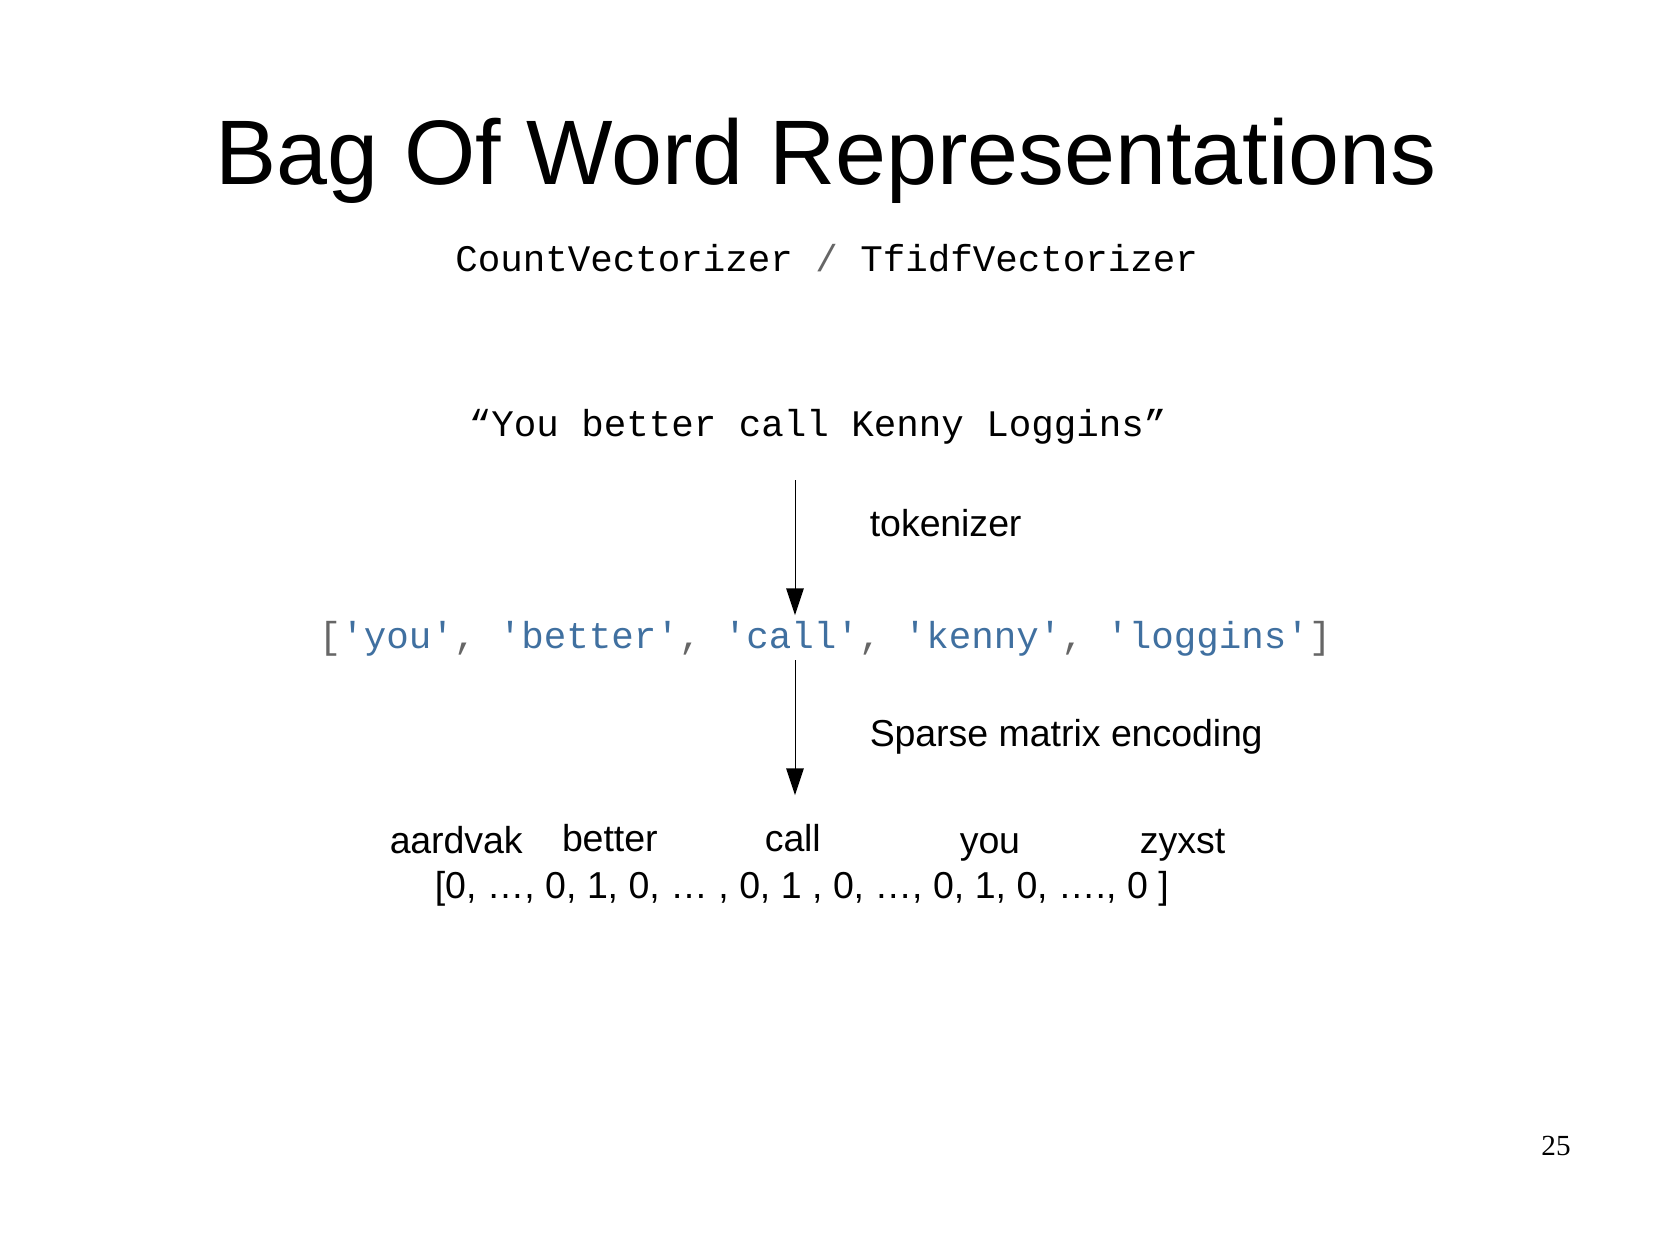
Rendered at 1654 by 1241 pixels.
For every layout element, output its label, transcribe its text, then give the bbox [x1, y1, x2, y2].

text_box tokenizer [855, 495, 1111, 552]
text_box better [547, 810, 698, 871]
text_box aardvak [375, 811, 541, 869]
text_box you [945, 811, 1125, 869]
text_box “You better call Kenny Loggins” [465, 405, 1171, 448]
title Bag Of Word Representations [82, 49, 1571, 257]
text_box zyxst [1125, 811, 1261, 869]
text_box ['you', 'better', 'call', 'kenny', 'loggins'] [315, 617, 1336, 661]
text_box CountVectorizer / TfidfVectorizer [455, 240, 1199, 283]
text_box Sparse matrix encoding [855, 705, 1321, 762]
text_box [0, …, 0, 1, 0, … , 0, 1 , 0, …, 0, 1, 0, …., 0 ] [420, 856, 1186, 914]
text_box call [750, 810, 871, 896]
